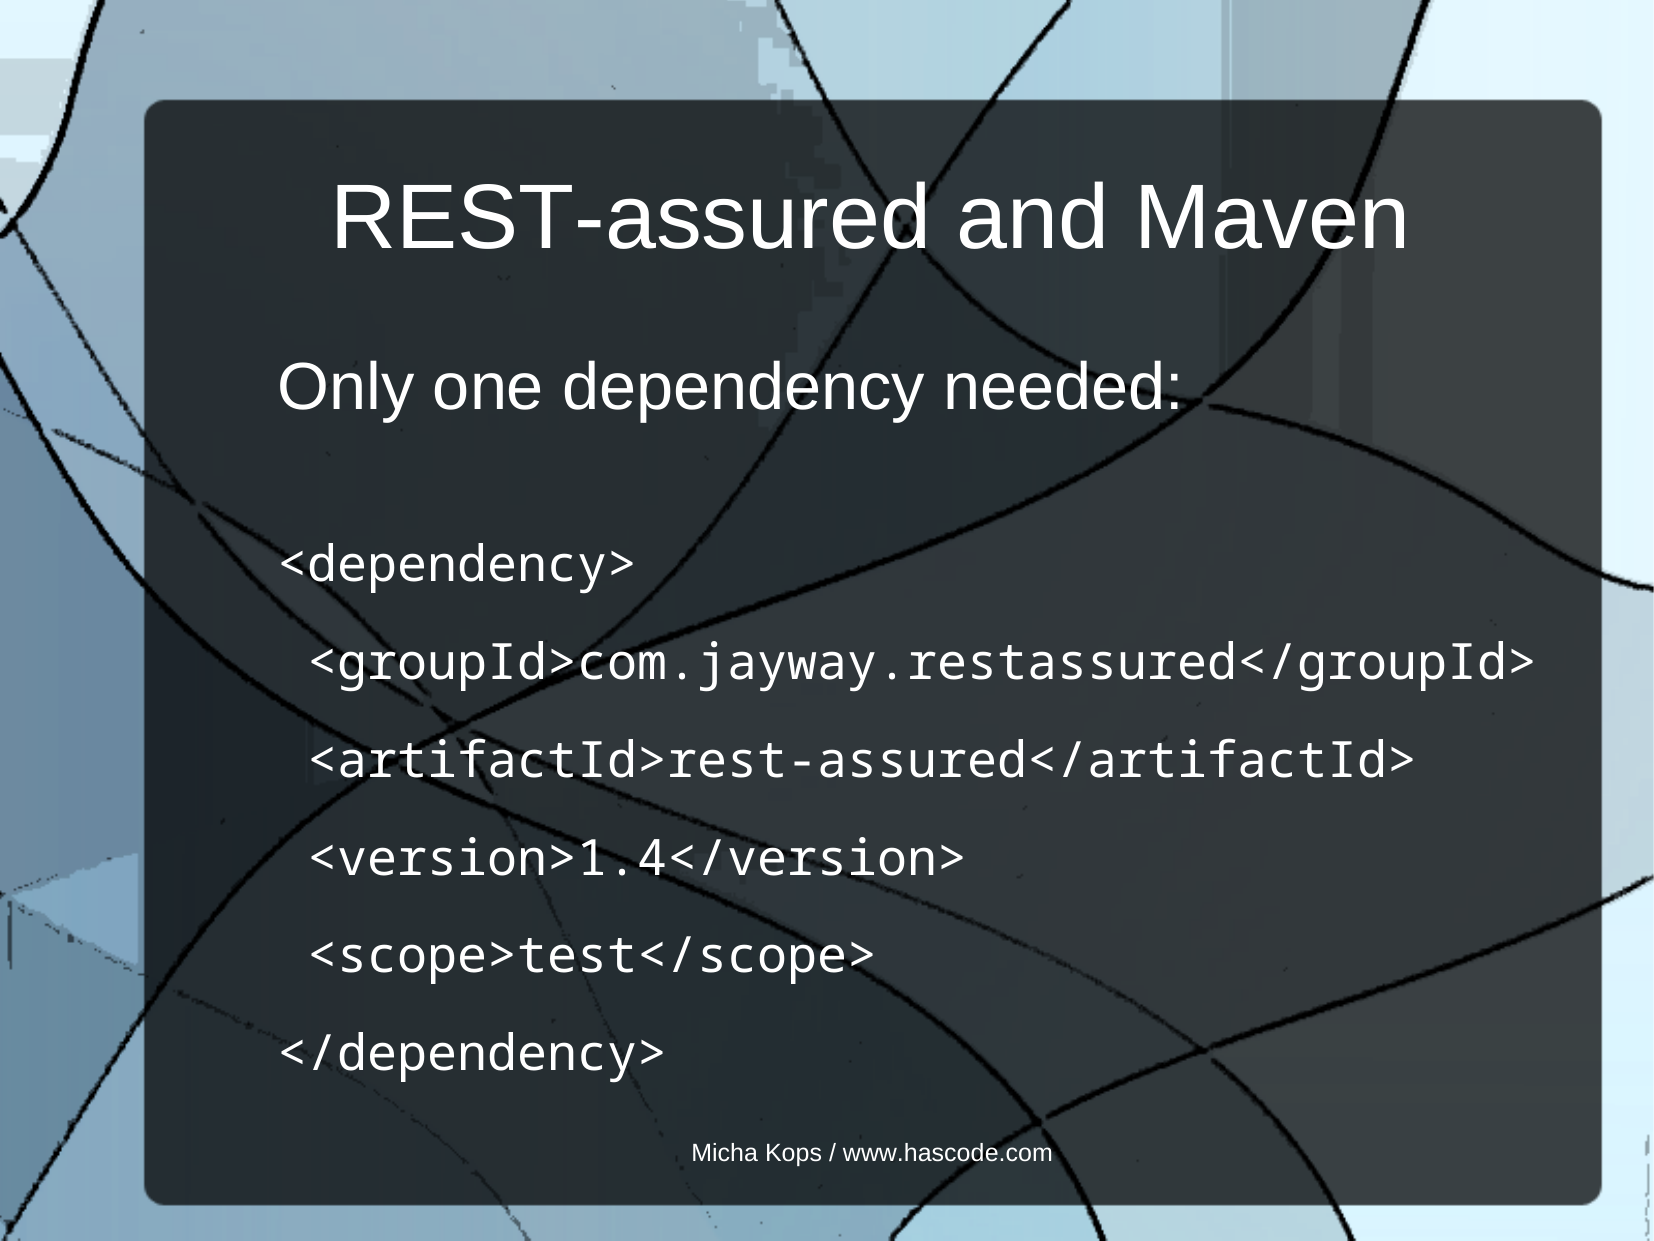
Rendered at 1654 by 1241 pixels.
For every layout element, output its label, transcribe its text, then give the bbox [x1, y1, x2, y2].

list Only one dependency needed: <dependency> <groupId>com.jayway.restassured</groupId> <artifactId>rest-assured</artifactId> <version>1.4</version> <scope>test</scope> </dependency> [206, 349, 1571, 1168]
picture [0, 0, 1654, 1241]
title REST-assured and Maven [159, 108, 1583, 325]
